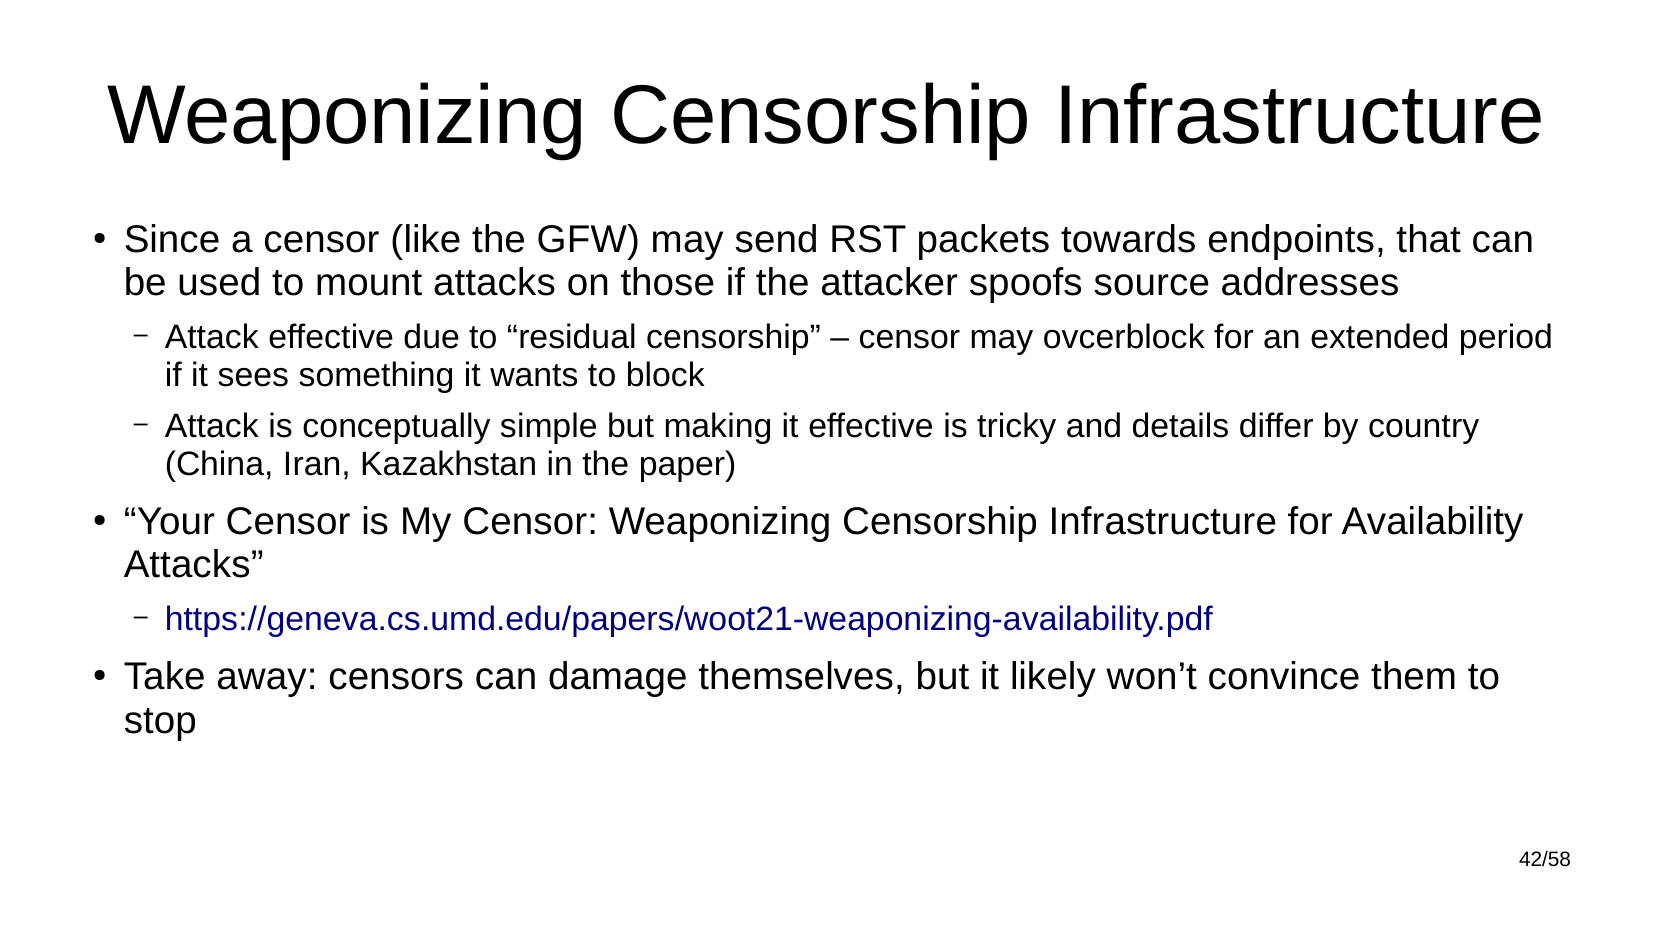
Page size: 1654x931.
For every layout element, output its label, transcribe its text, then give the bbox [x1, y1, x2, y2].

list Since a censor (like the GFW) may send RST packets towards endpoints, that can be used to mount attacks on those if the attacker spoofs source addresses Attack effective due to “residual censorship” – censor may ovcerblock for an extended period if it sees something it wants to block Attack is conceptually simple but making it effective is tricky and details differ by country (China, Iran, Kazakhstan in the paper) “Your Censor is My Censor: Weaponizing Censorship Infrastructure for Availability Attacks” https://geneva.cs.umd.edu/papers/woot21-weaponizing-availability.pdf Take away: censors can damage themselves, but it likely won’t convince them to stop [82, 217, 1571, 758]
title Weaponizing Censorship Infrastructure [82, 37, 1571, 193]
